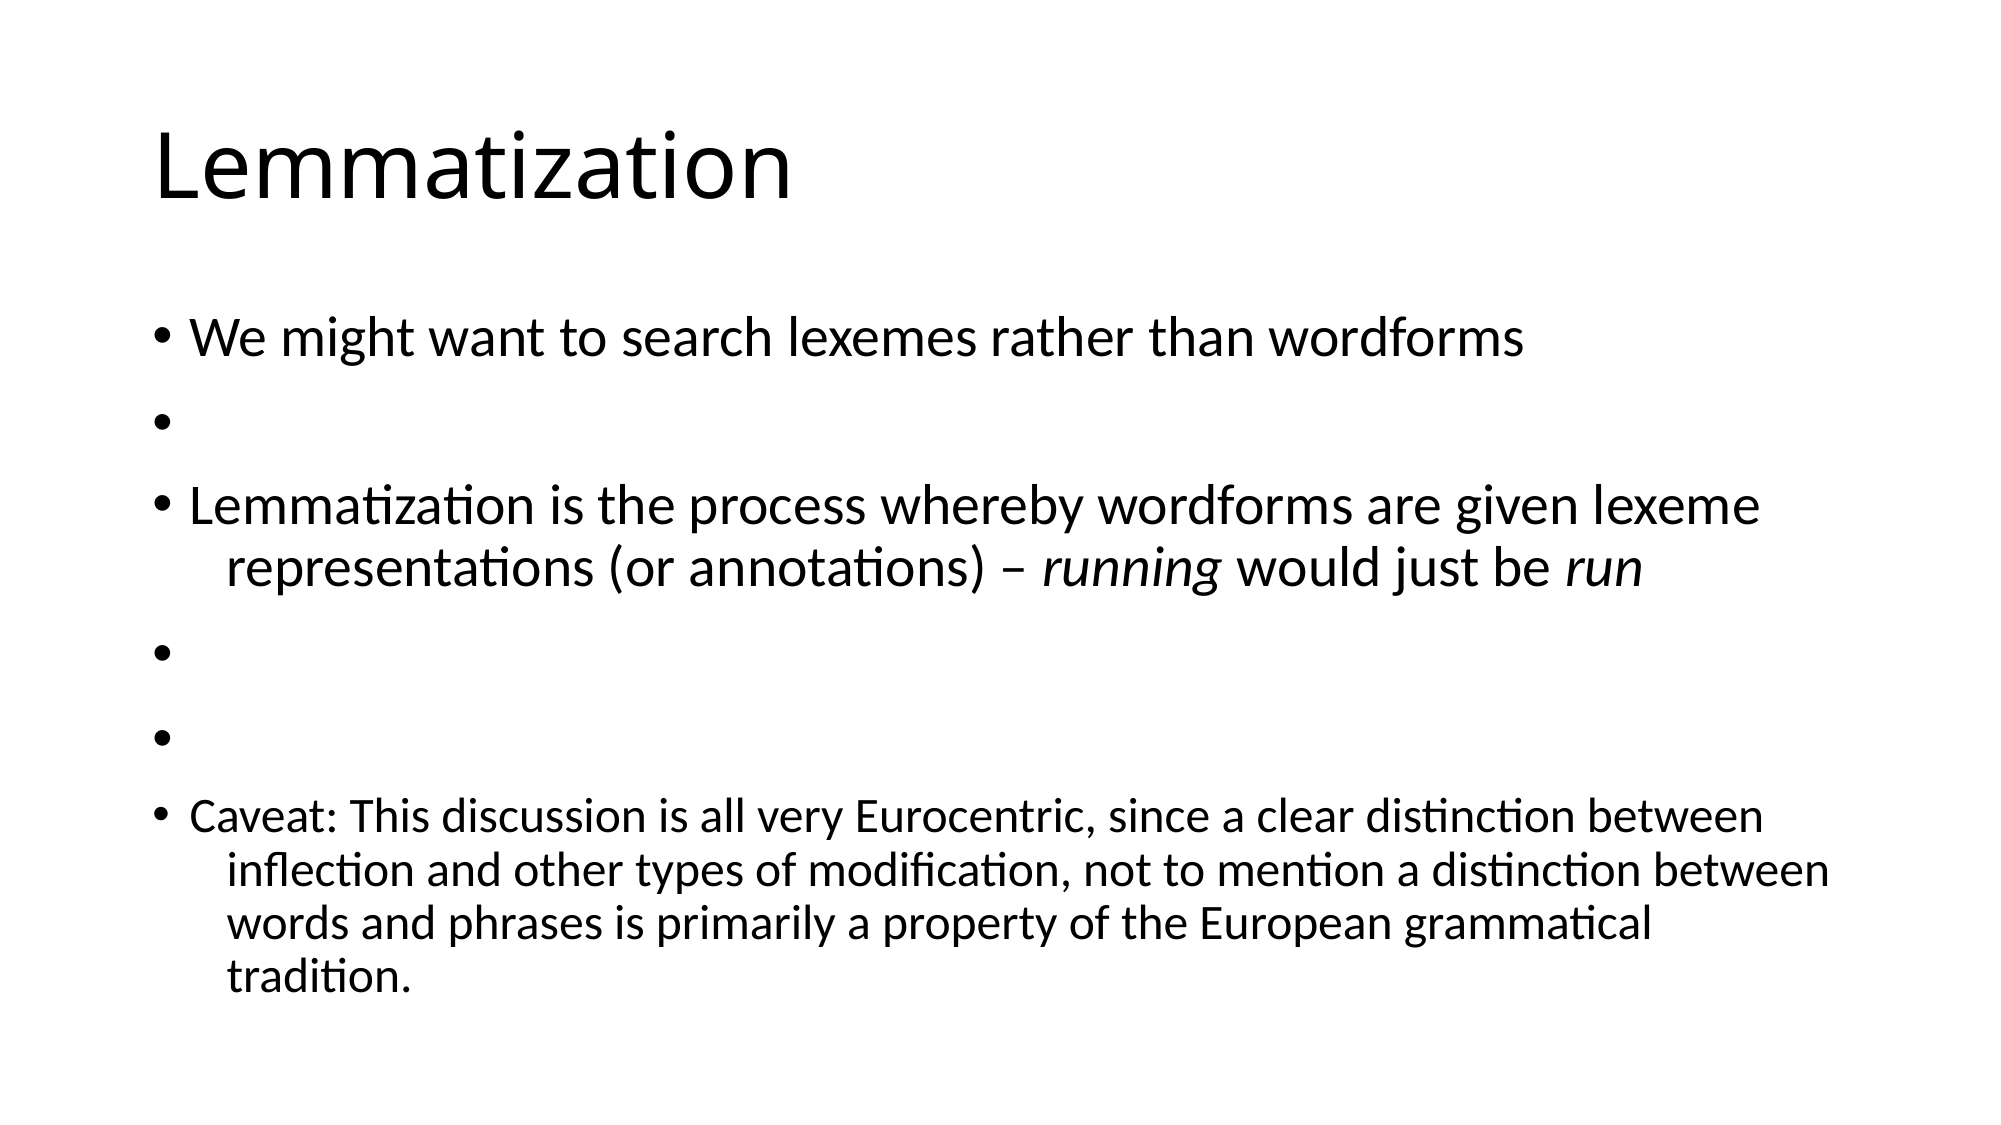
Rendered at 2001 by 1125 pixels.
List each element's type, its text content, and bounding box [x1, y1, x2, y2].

title Lemmatization [137, 59, 1863, 278]
list We might want to search lexemes rather than wordforms Lemmatization is the process whereby wordforms are given lexeme representations (or annotations) – running would just be run Caveat: This discussion is all very Eurocentric, since a clear distinction between inflection and other types of modification, not to mention a distinction between words and phrases is primarily a property of the European grammatical tradition. [137, 299, 1863, 1014]
